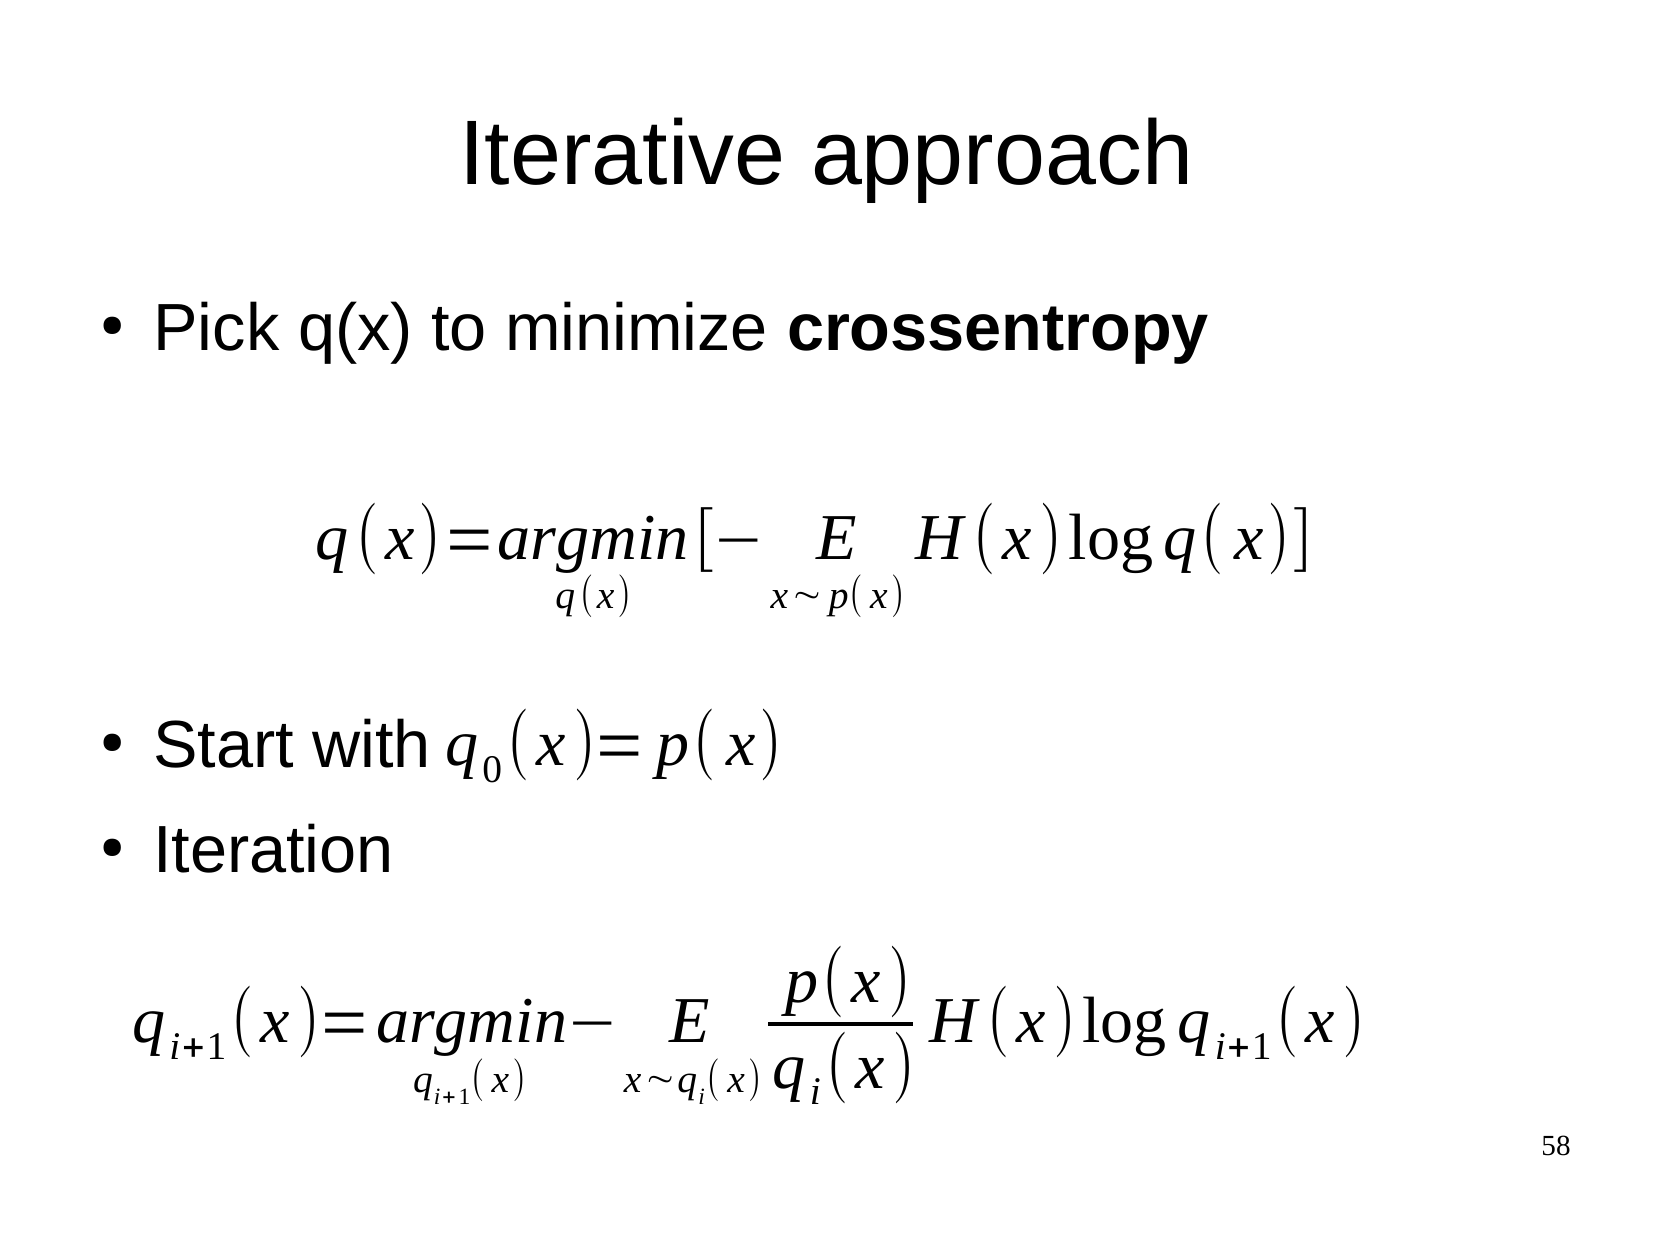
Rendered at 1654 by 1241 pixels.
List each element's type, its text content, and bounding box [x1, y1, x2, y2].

chart [428, 704, 798, 790]
chart [115, 940, 1380, 1114]
title Iterative approach [82, 49, 1571, 257]
chart [298, 497, 1328, 620]
list Pick q(x) to minimize crossentropy Start with Iteration [82, 290, 1571, 1010]
